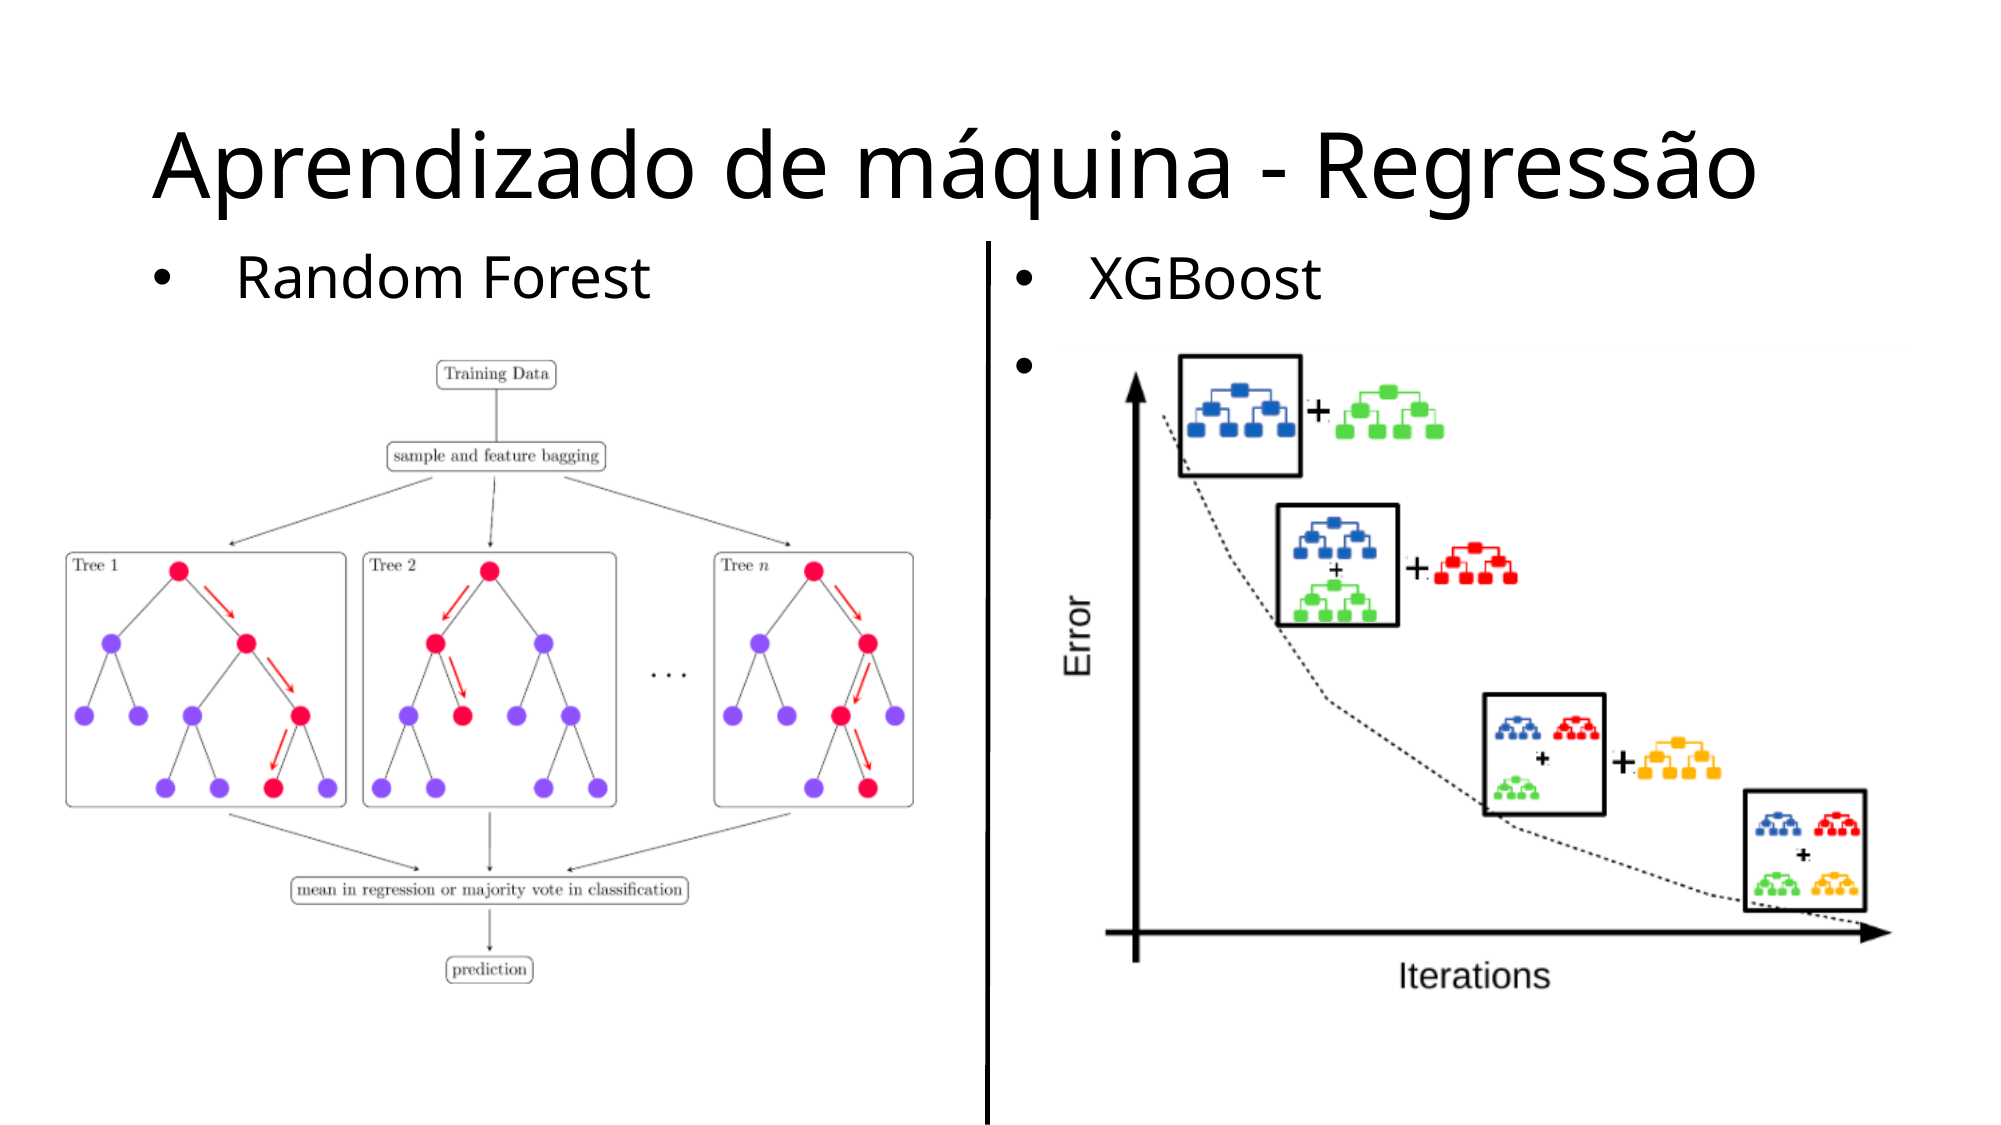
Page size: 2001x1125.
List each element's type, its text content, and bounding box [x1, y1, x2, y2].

title Aprendizado de máquina - Regressão [137, 59, 1863, 278]
picture [59, 352, 922, 988]
picture [1056, 346, 1906, 997]
text_box XGBoost [999, 241, 1862, 1008]
list Random Forest [137, 240, 1000, 1007]
